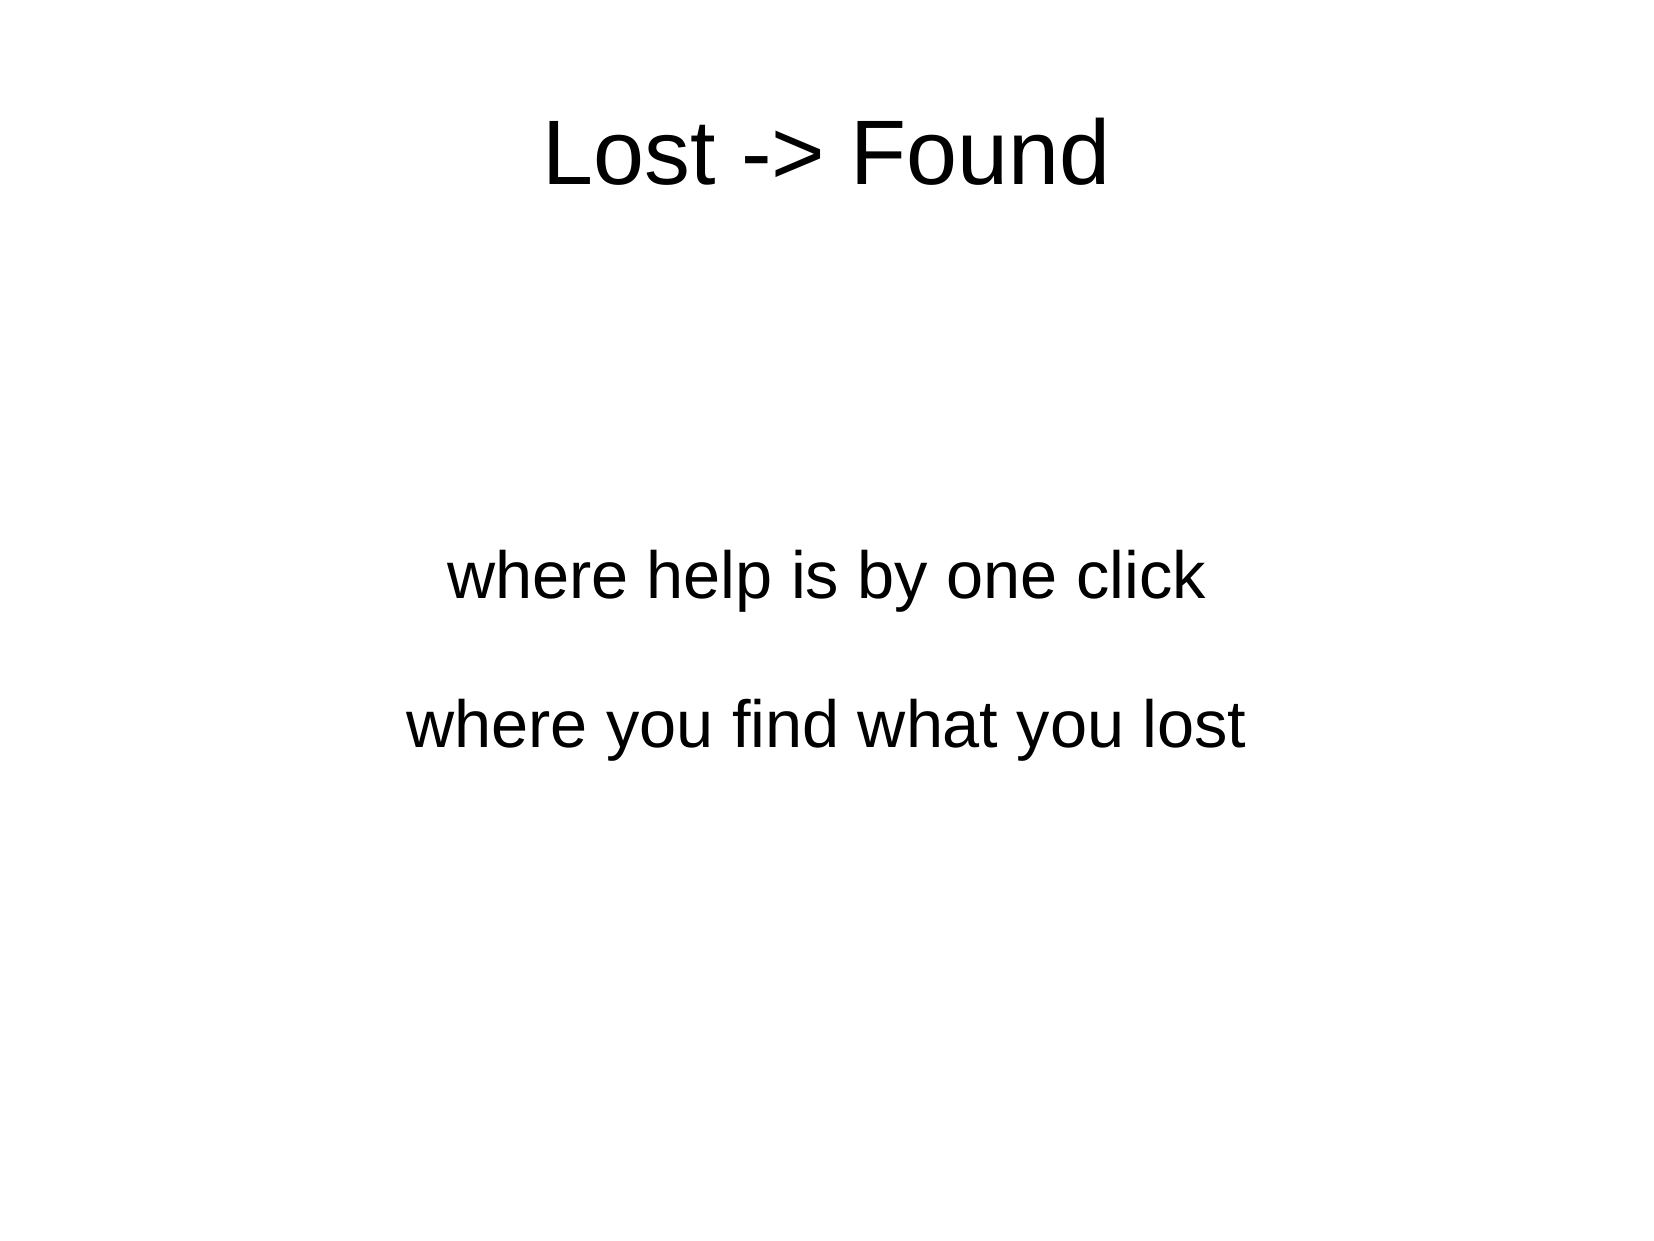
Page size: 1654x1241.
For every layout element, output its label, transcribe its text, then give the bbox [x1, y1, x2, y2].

title Lost -> Found [82, 49, 1571, 257]
subtitle where help is by one click where you find what you lost [82, 290, 1571, 1010]
